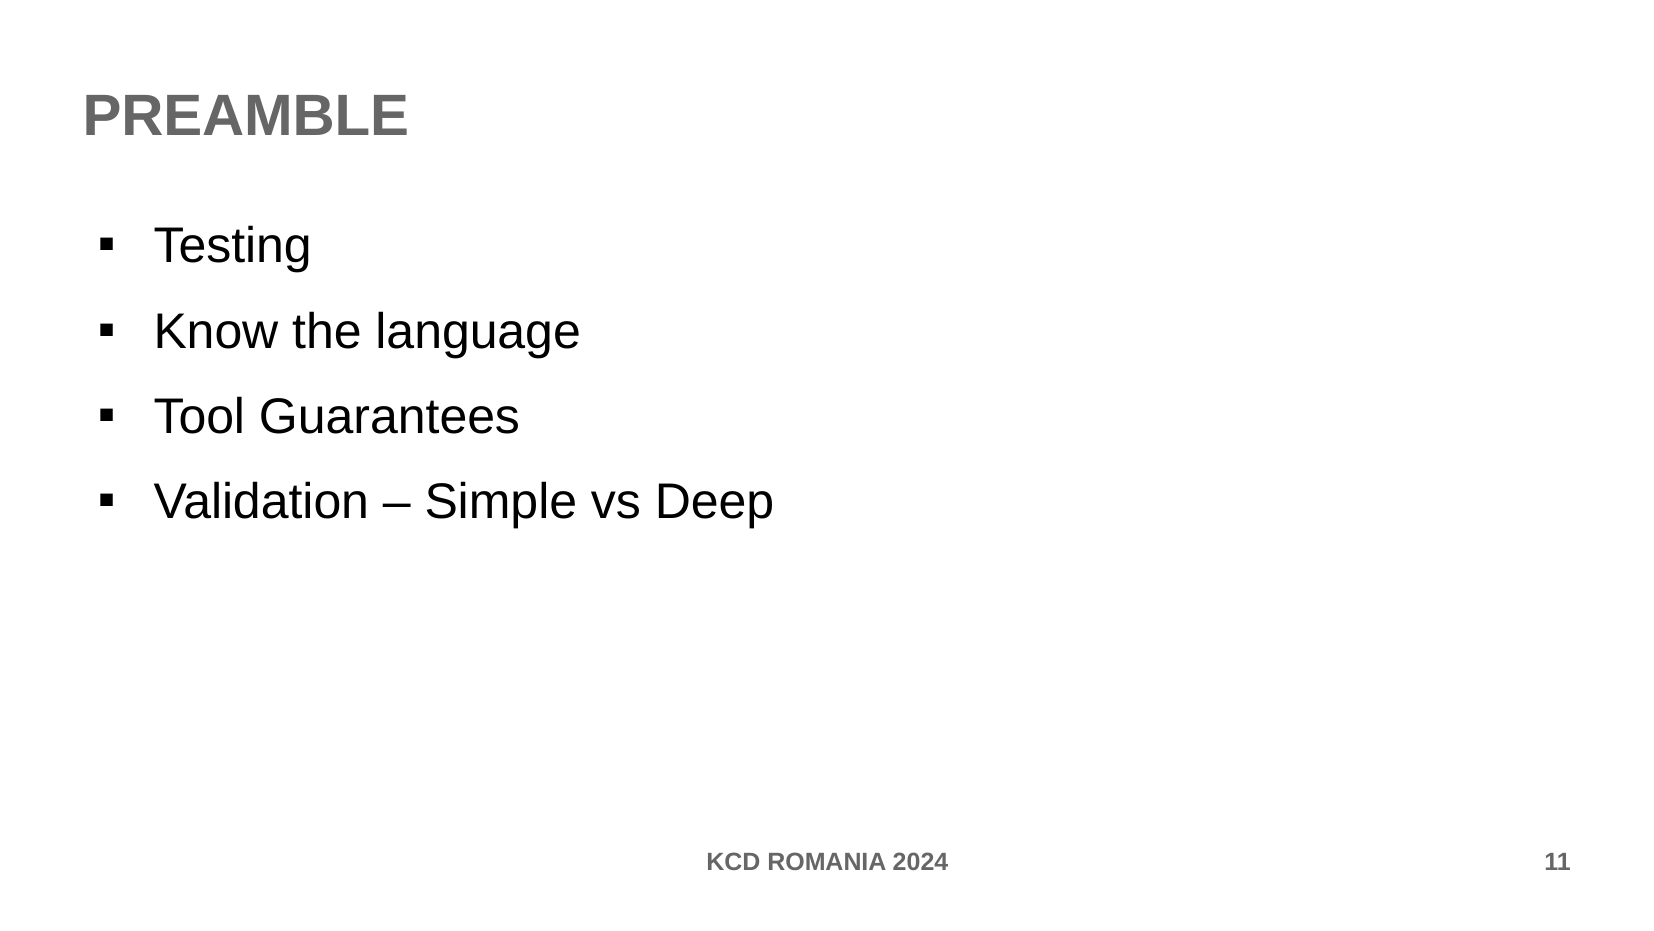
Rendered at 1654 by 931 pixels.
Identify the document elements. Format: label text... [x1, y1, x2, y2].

title PREAMBLE [82, 37, 1571, 193]
list Testing Know the language Tool Guarantees Validation – Simple vs Deep [82, 217, 1571, 758]
